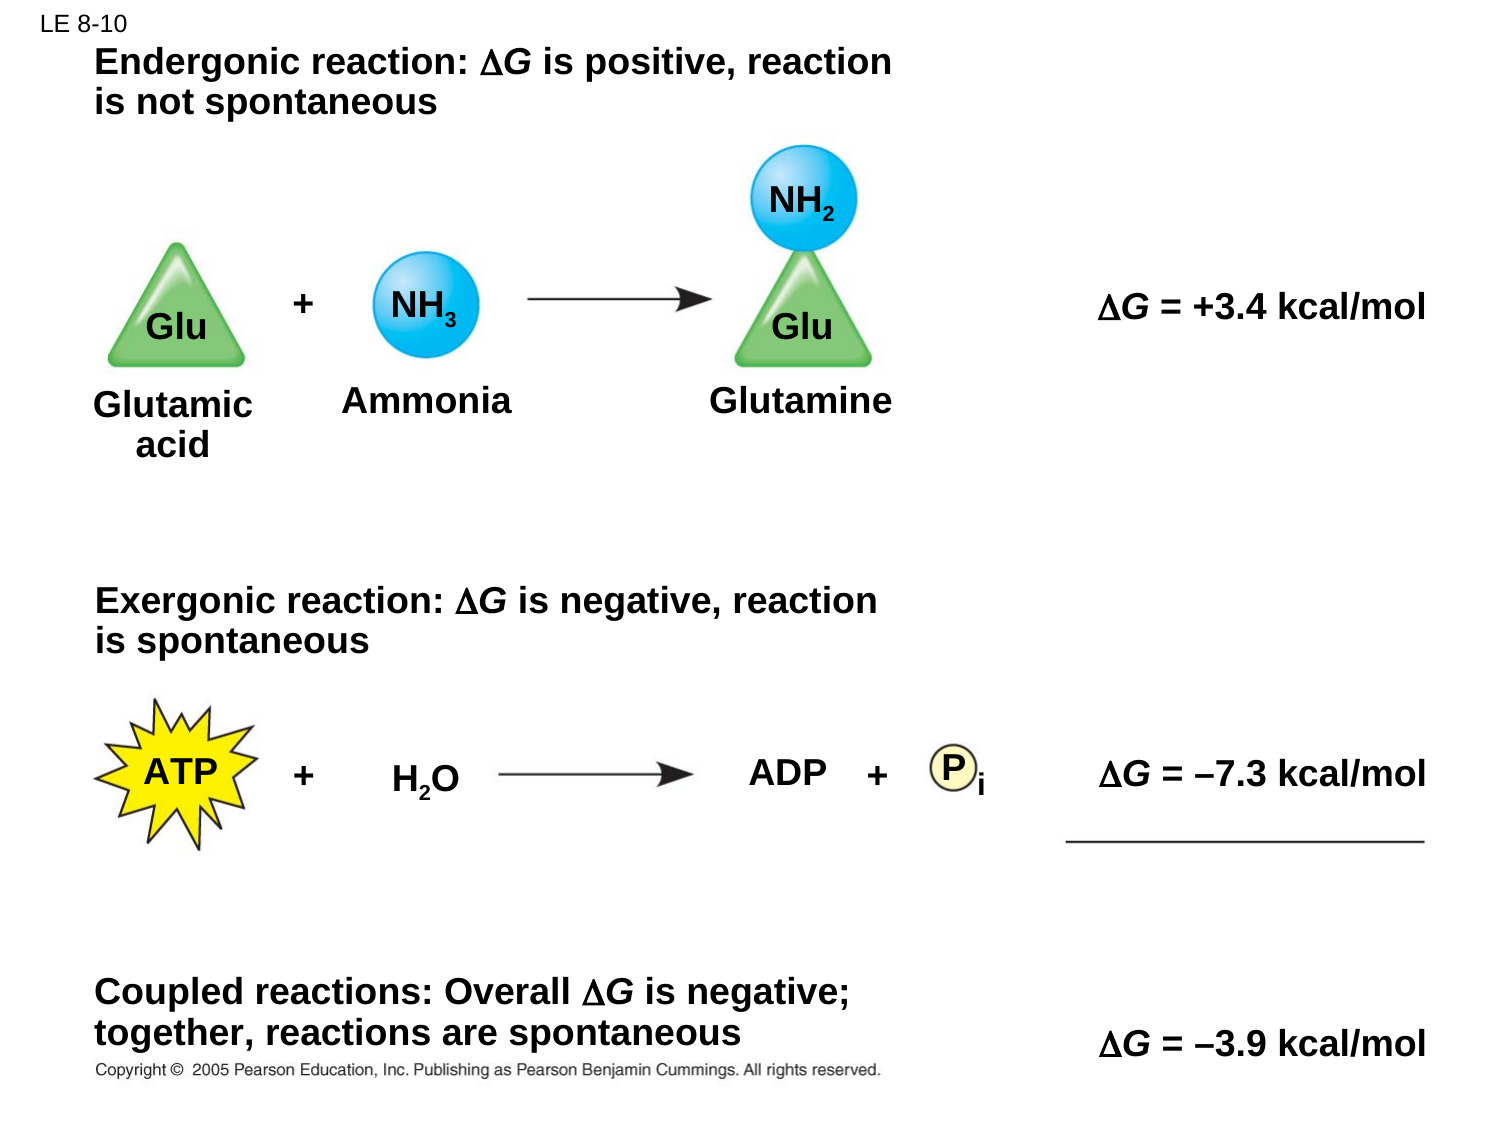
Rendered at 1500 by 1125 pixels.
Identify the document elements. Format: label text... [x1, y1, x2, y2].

text_box + [292, 287, 334, 323]
text_box G = +3.4 kcal/mol [1097, 286, 1450, 336]
text_box ATP [130, 752, 231, 794]
text_box ADP [737, 752, 838, 794]
text_box G = –3.9 kcal/mol [1098, 1023, 1451, 1073]
picture [67, 37, 1433, 1088]
title LE 8-10 [24, 0, 351, 51]
text_box Glutamic acid [81, 385, 265, 476]
text_box Coupled reactions: Overall G is negative; together, reactions are spontaneous [94, 972, 945, 1069]
text_box i [977, 768, 1003, 803]
text_box Ammonia [331, 380, 521, 430]
text_box H2O [375, 754, 477, 813]
text_box Glu [771, 306, 853, 364]
text_box G = –7.3 kcal/mol [1098, 753, 1451, 803]
text_box NH3 [390, 280, 472, 338]
text_box + [292, 759, 335, 795]
text_box Endergonic reaction: G is positive, reaction is not spontaneous [94, 42, 945, 139]
text_box NH2 [768, 175, 850, 232]
text_box Glutamine [706, 380, 896, 430]
text_box P [941, 747, 973, 790]
text_box Glu [145, 307, 227, 365]
text_box Exergonic reaction: G is negative, reaction is spontaneous [94, 580, 945, 678]
text_box + [866, 760, 909, 795]
